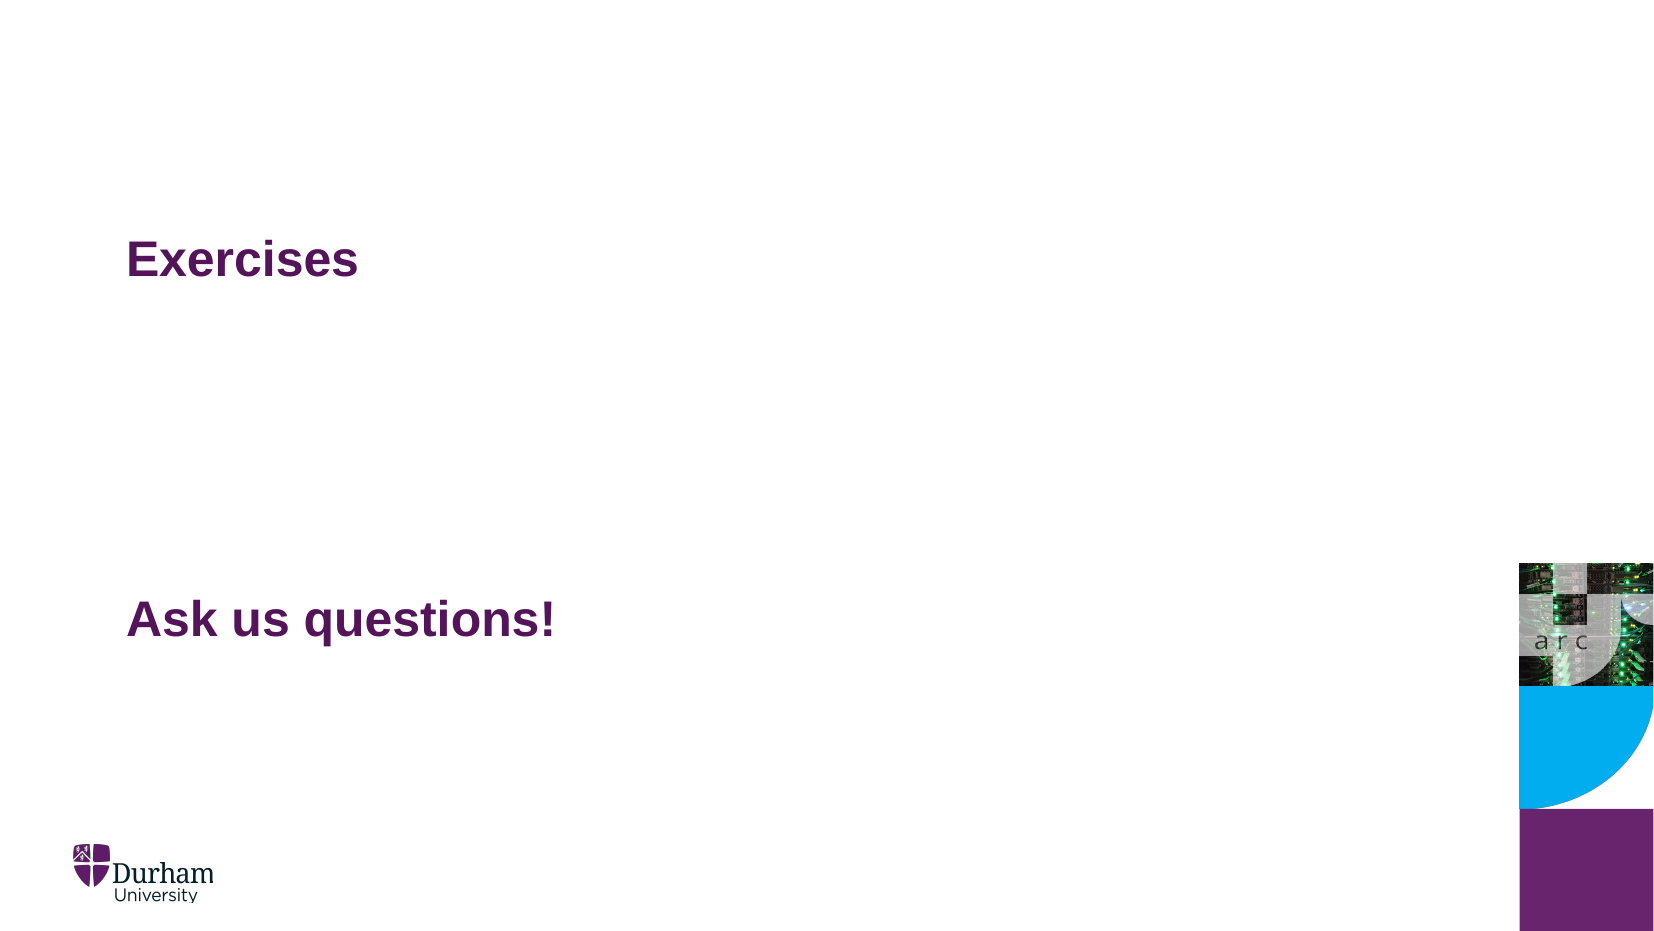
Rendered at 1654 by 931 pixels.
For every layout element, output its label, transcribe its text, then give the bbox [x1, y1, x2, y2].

text_box Exercises Ask us questions! [126, 226, 1132, 427]
picture [1548, 709, 1654, 808]
picture [1519, 563, 1654, 685]
picture [73, 844, 213, 903]
text_box [1519, 808, 1654, 931]
